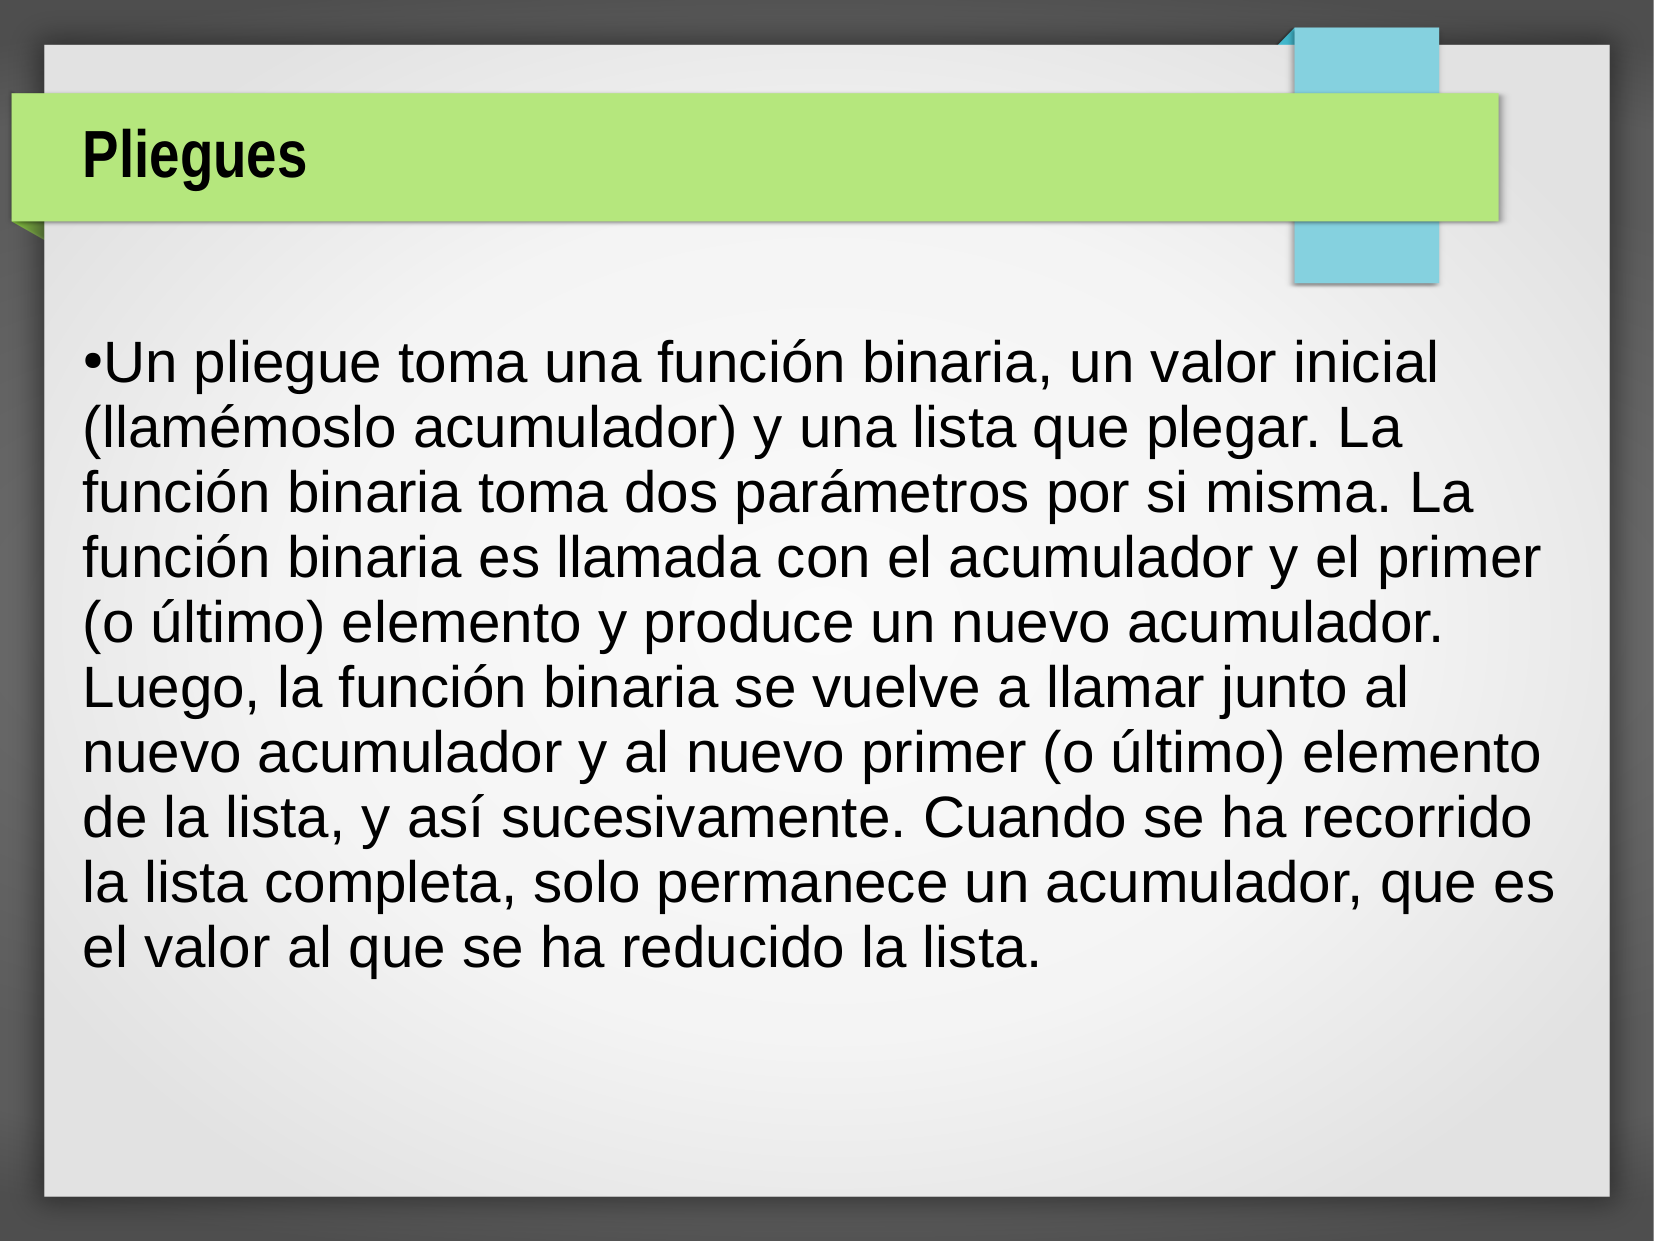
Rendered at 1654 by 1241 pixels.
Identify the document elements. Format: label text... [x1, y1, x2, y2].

picture [0, 0, 1654, 1241]
subtitle Un pliegue toma una función binaria, un valor inicial (llamémoslo acumulador) y una lista que plegar. La función binaria toma dos parámetros por si misma. La función binaria es llamada con el acumulador y el primer (o último) elemento y produce un nuevo acumulador. Luego, la función binaria se vuelve a llamar junto al nuevo acumulador y al nuevo primer (o último) elemento de la lista, y así sucesivamente. Cuando se ha recorrido la lista completa, solo permanece un acumulador, que es el valor al que se ha reducido la lista. [82, 295, 1571, 1015]
title Pliegues [82, 94, 1264, 213]
